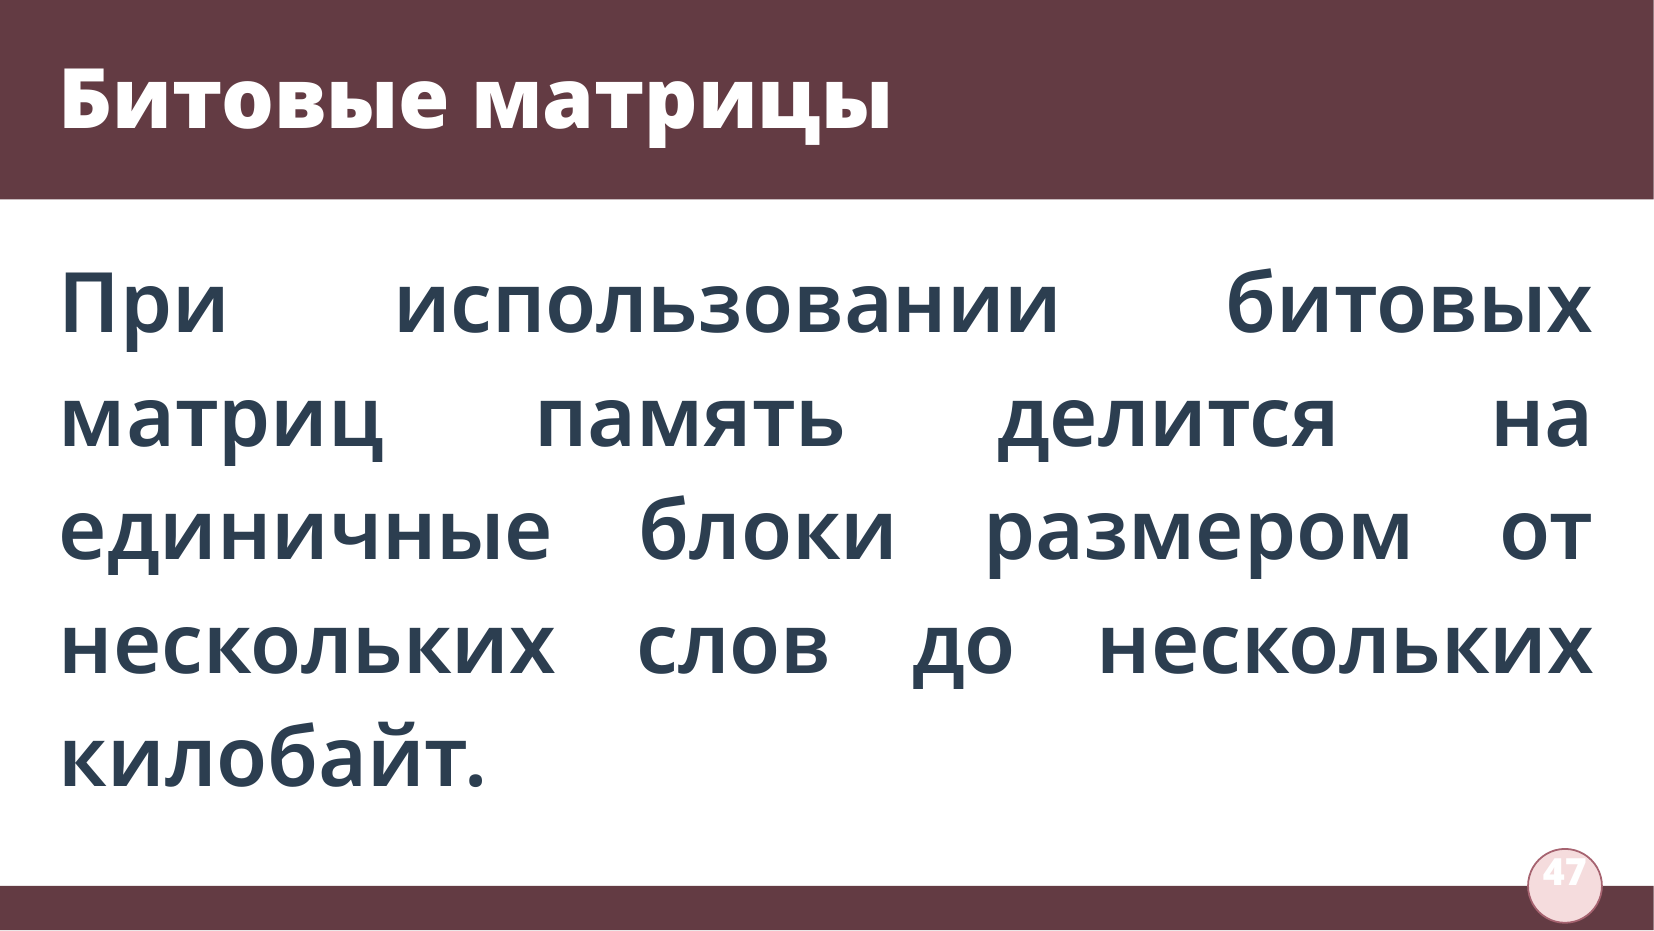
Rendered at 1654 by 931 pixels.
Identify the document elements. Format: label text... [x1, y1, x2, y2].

title Битовые матрицы [59, 37, 1595, 155]
list При использовании битовых матриц память делится на единичные блоки размером от нескольких слов до нескольких килобайт. [59, 243, 1595, 864]
